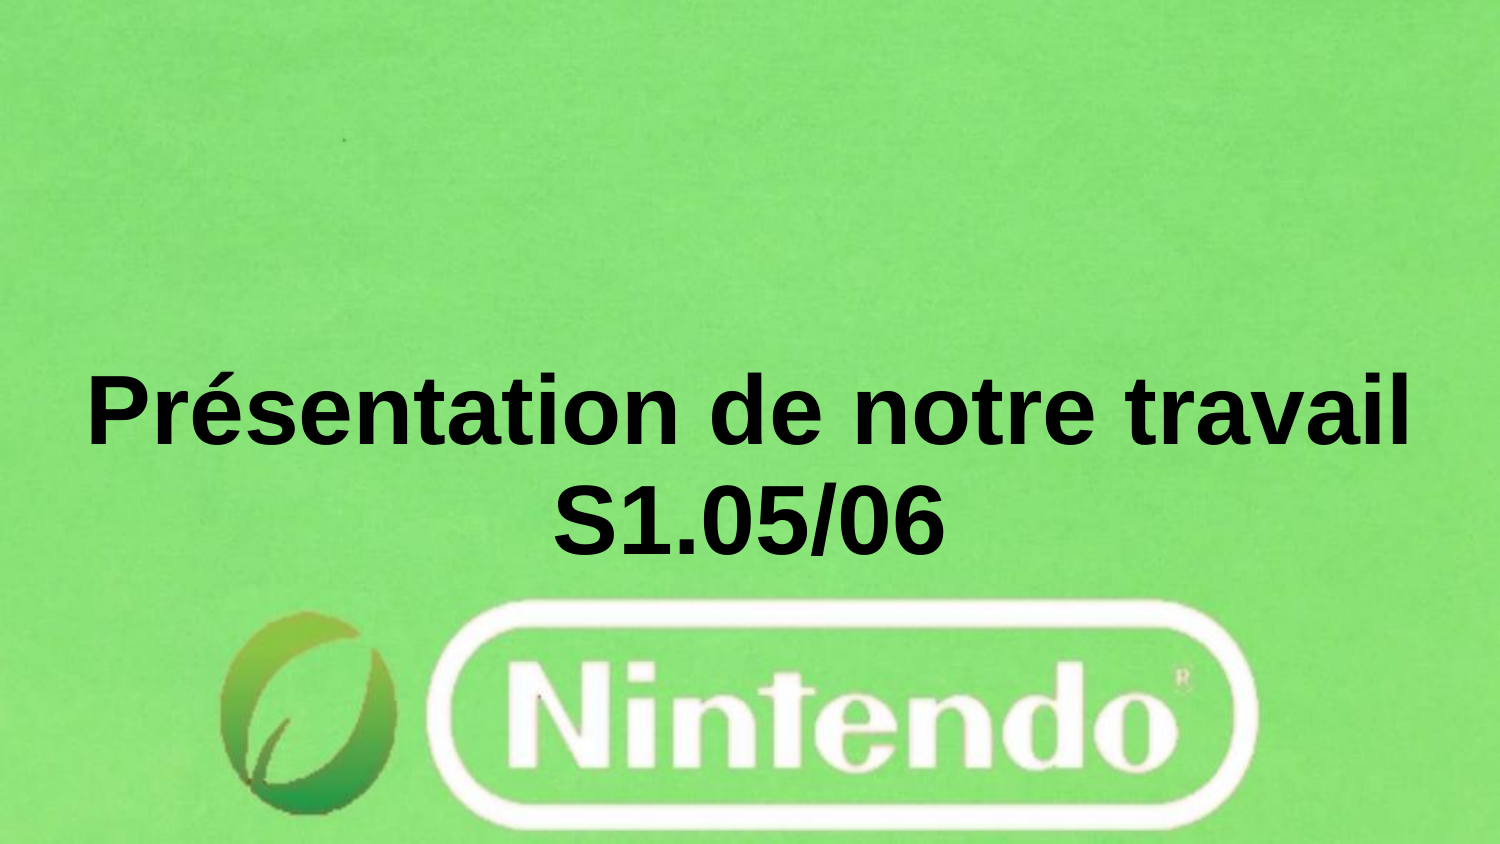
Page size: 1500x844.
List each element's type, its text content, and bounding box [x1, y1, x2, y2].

title Présentation de notre travail S1.05/06 [51, 253, 1449, 591]
picture [0, 0, 1500, 844]
